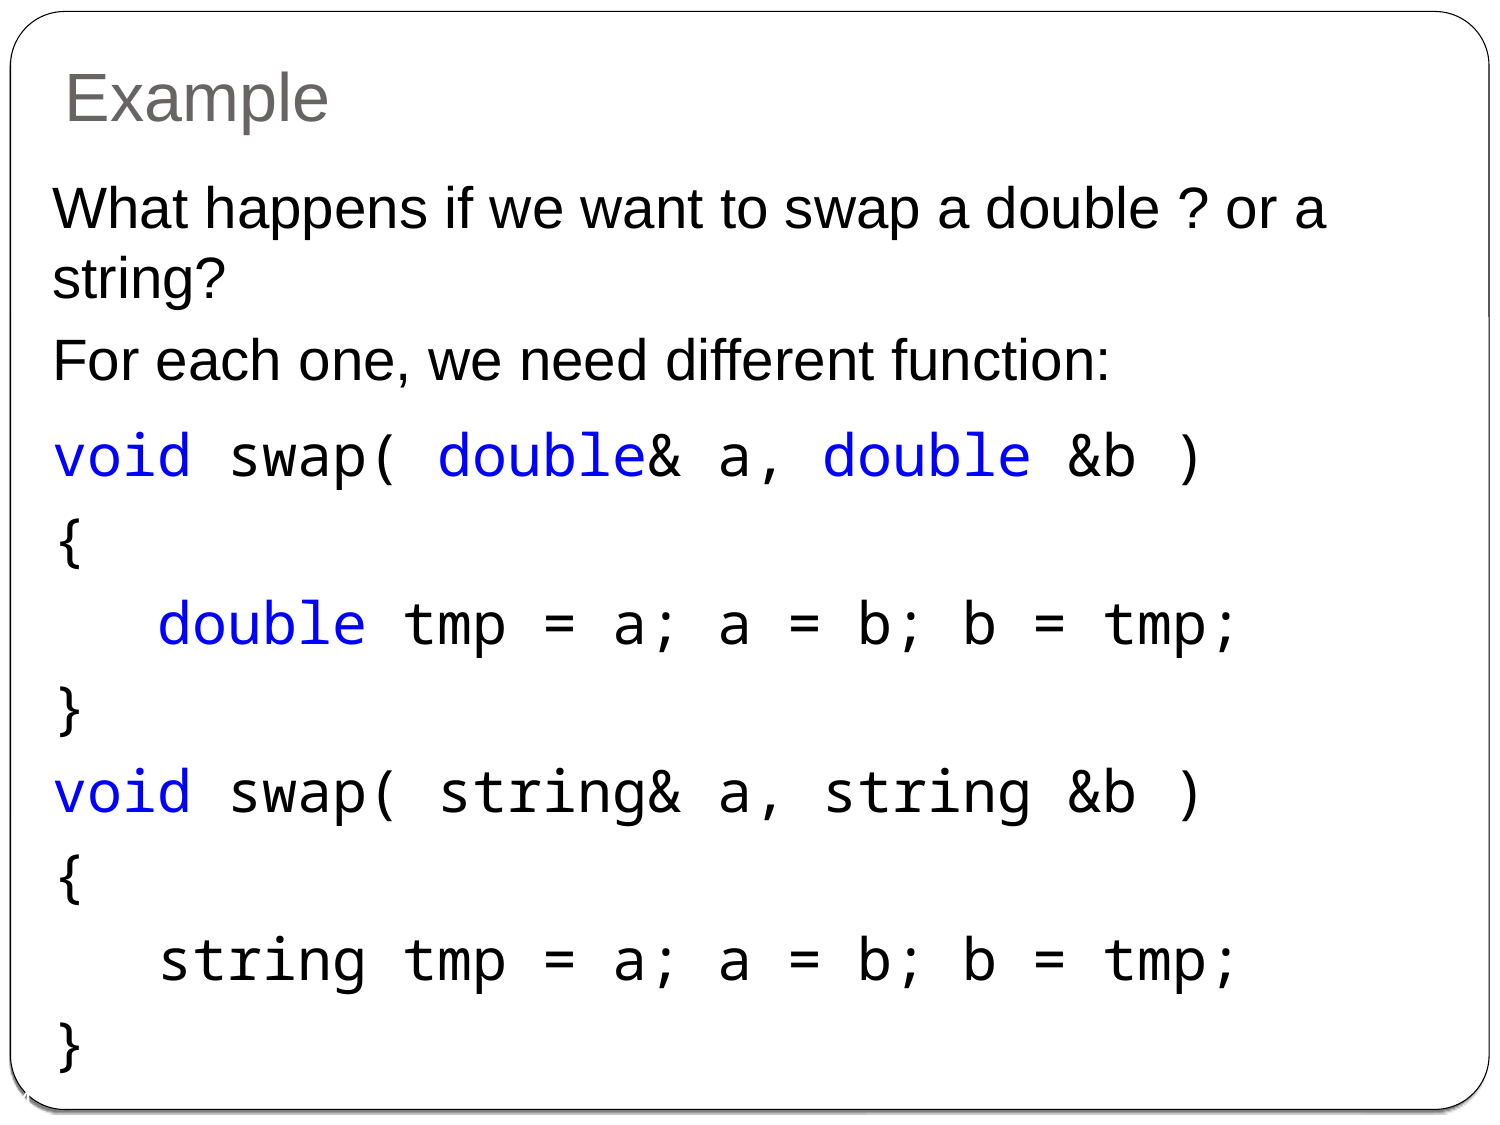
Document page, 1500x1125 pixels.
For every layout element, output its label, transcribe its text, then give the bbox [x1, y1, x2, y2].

slide_number <number> [0, 1074, 50, 1125]
title Example [50, 45, 1450, 150]
list What happens if we want to swap a double ? or a string? For each one, we need different function: void swap( double& a, double &b ) { double tmp = a; a = b; b = tmp; } void swap( string& a, string &b ) { string tmp = a; a = b; b = tmp; } [37, 162, 1463, 1088]
